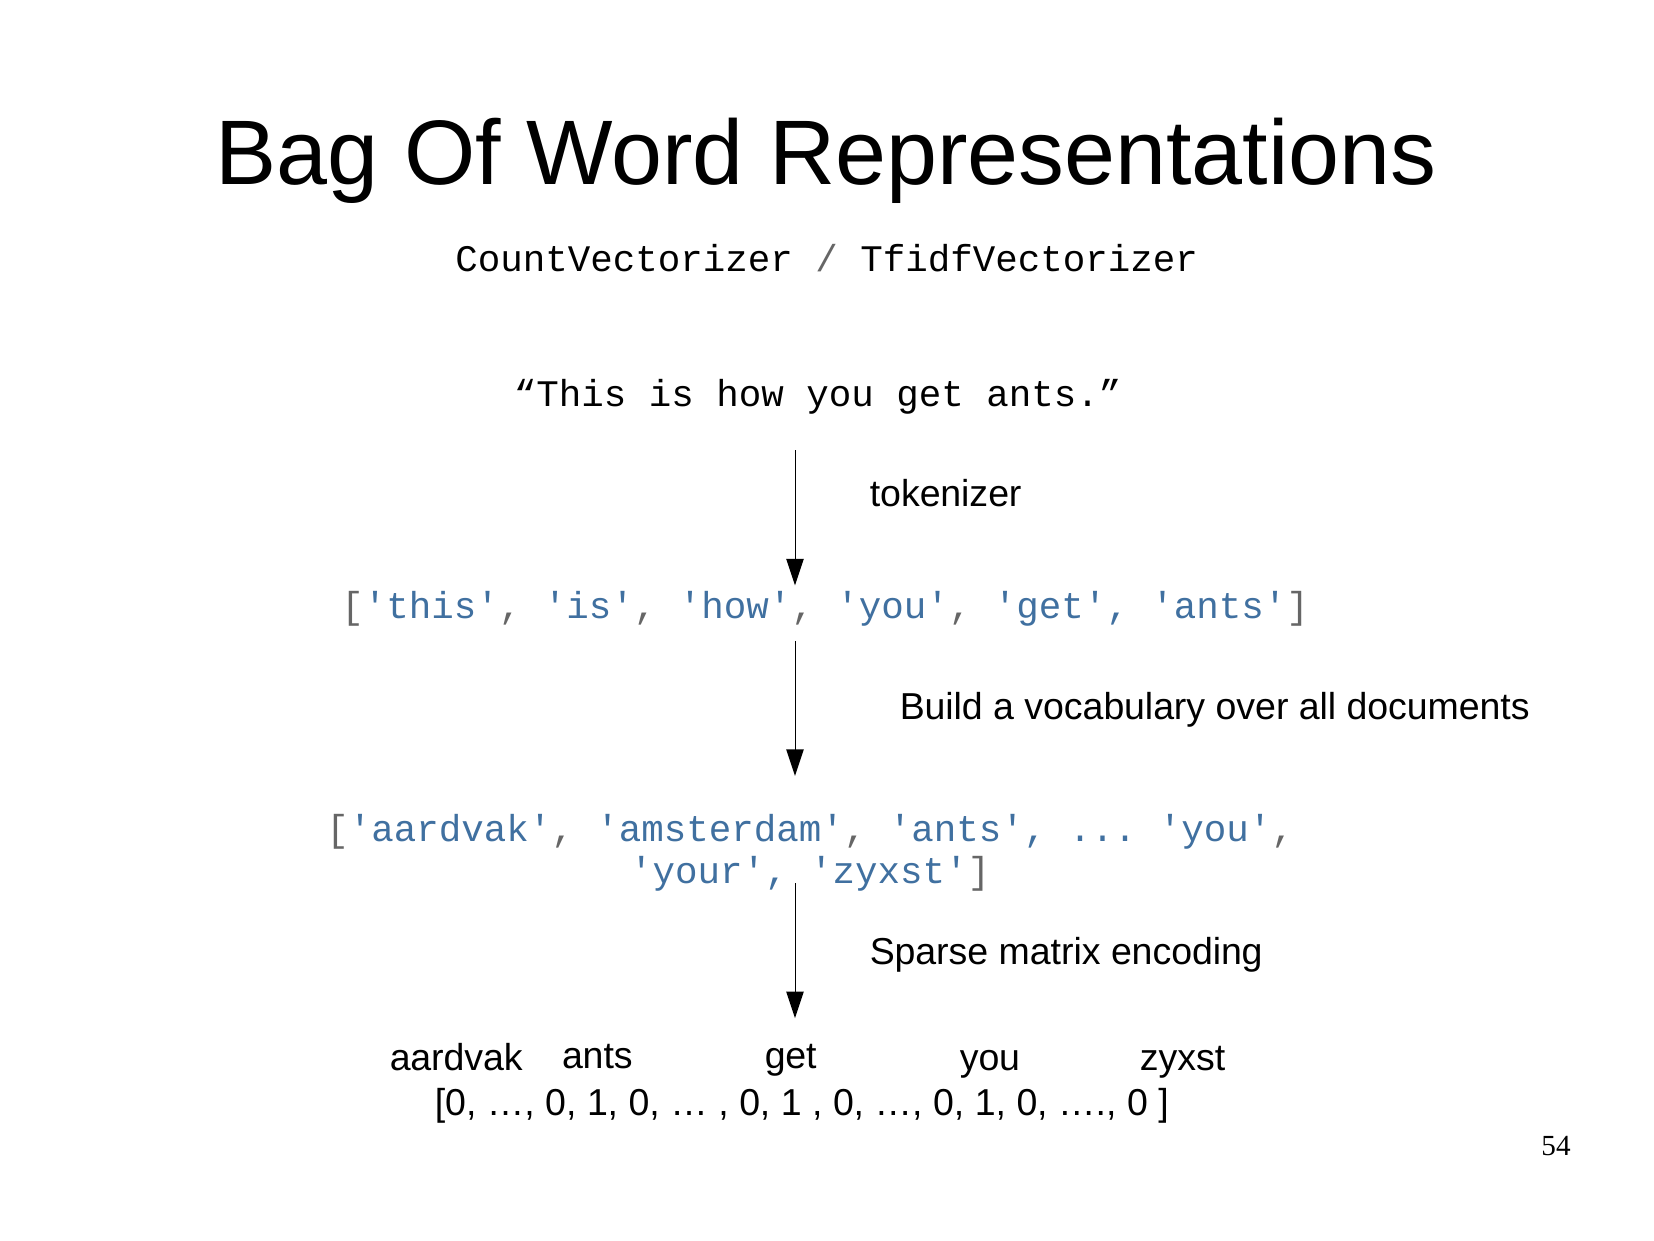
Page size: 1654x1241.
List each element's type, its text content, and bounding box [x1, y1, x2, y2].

text_box get [750, 1027, 871, 1113]
text_box ants [547, 1027, 698, 1088]
text_box ['aardvak', 'amsterdam', 'ants', ... 'you', 'your', 'zyxst'] [300, 810, 1321, 896]
text_box ['this', 'is', 'how', 'you', 'get', 'ants'] [315, 587, 1336, 631]
text_box [0, …, 0, 1, 0, … , 0, 1 , 0, …, 0, 1, 0, …., 0 ] [420, 1073, 1186, 1131]
text_box Sparse matrix encoding [855, 896, 1321, 980]
text_box Build a vocabulary over all documents [885, 678, 1591, 777]
text_box zyxst [1125, 1028, 1261, 1086]
text_box aardvak [375, 1028, 541, 1086]
text_box you [945, 1028, 1125, 1086]
text_box CountVectorizer / TfidfVectorizer [455, 240, 1199, 283]
text_box tokenizer [855, 465, 1111, 523]
text_box “This is how you get ants.” [465, 375, 1171, 419]
title Bag Of Word Representations [82, 49, 1571, 257]
